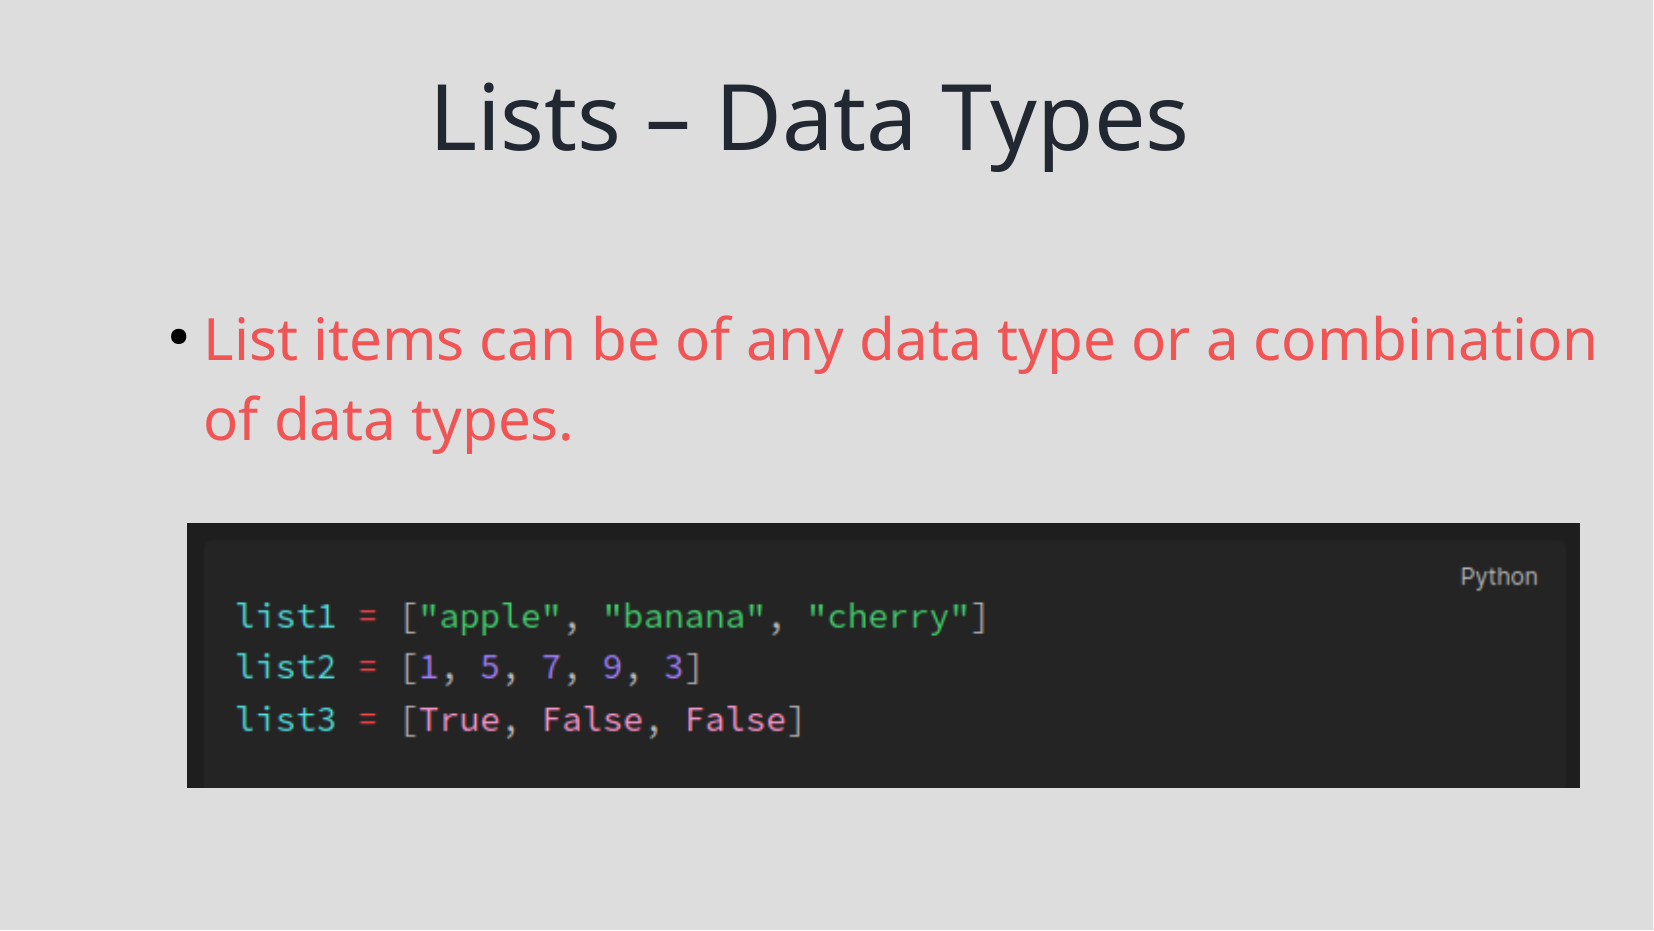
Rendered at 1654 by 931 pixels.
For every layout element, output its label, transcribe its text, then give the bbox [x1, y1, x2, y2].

text_box List items can be of any data type or a combination of data types. [153, 291, 1654, 451]
picture [187, 523, 1580, 788]
title Lists – Data Types [82, 37, 1538, 193]
